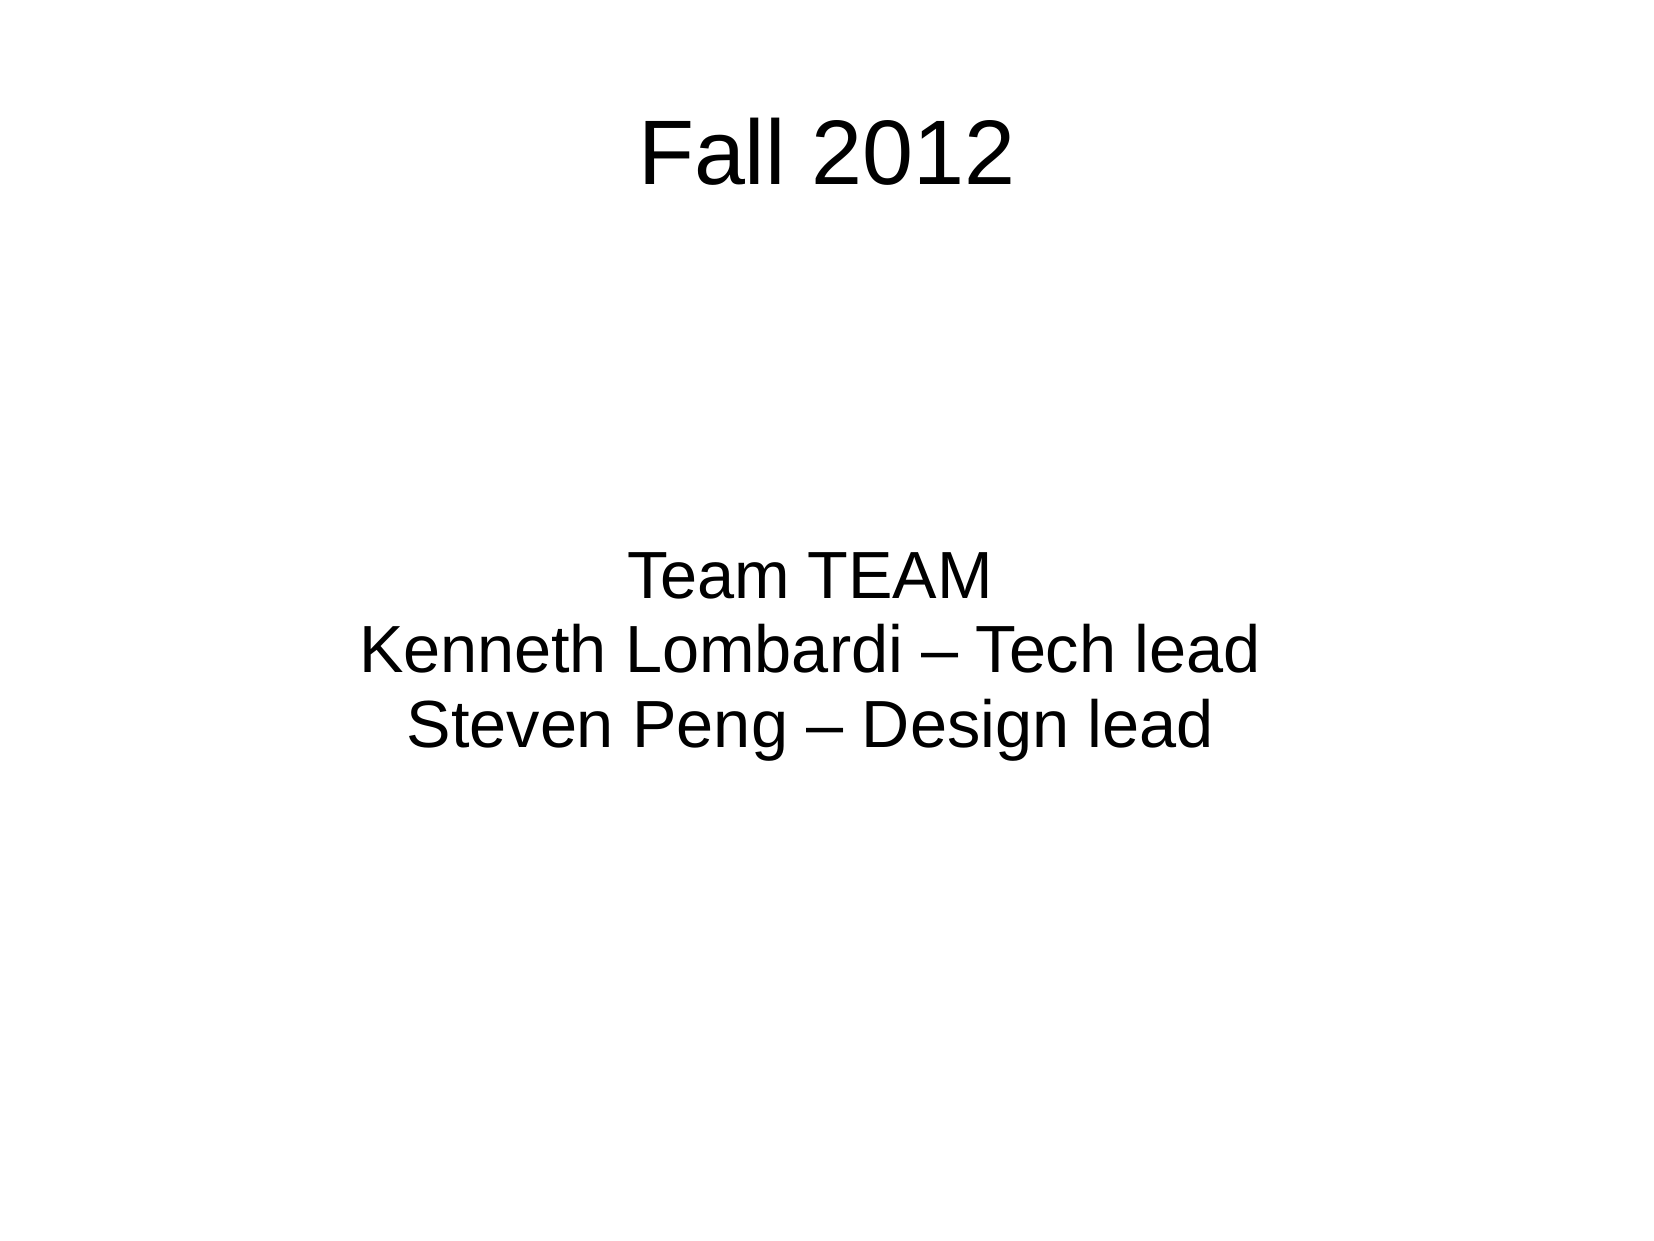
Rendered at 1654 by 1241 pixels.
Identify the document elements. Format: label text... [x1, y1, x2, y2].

title Fall 2012 [82, 49, 1571, 257]
subtitle Team TEAM Kenneth Lombardi – Tech lead Steven Peng – Design lead [82, 290, 1538, 1010]
